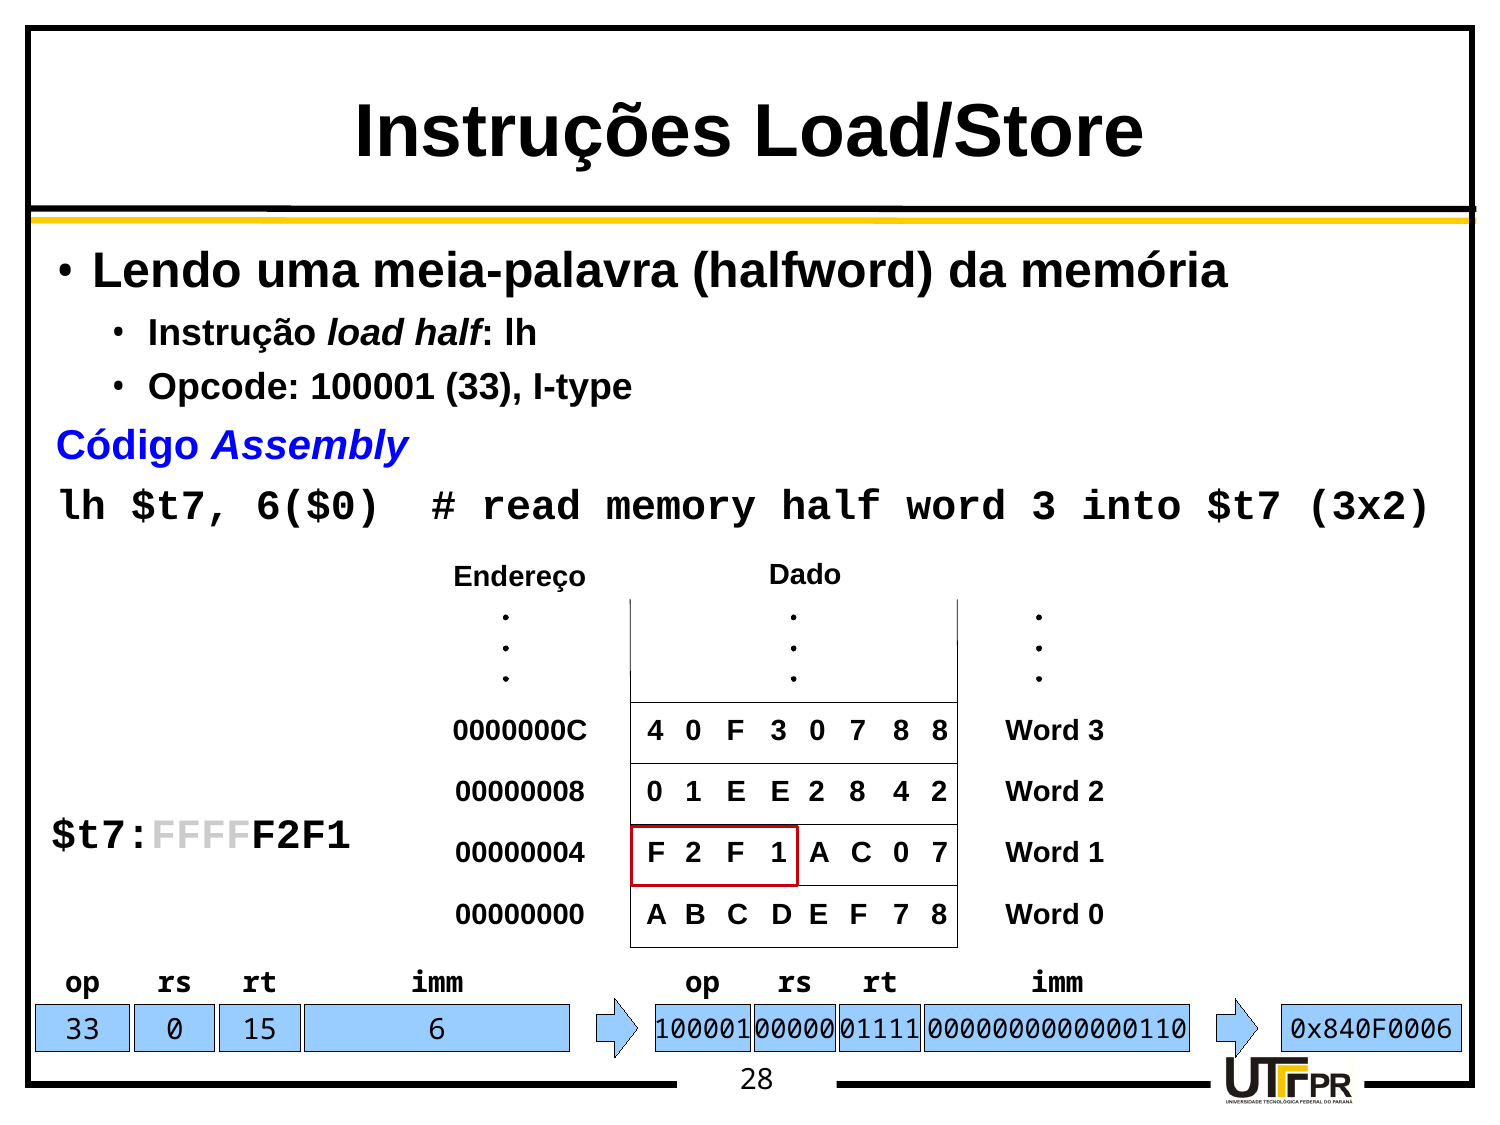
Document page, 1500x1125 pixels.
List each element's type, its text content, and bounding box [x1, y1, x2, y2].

list Lendo uma meia-palavra (halfword) da memória Instrução load half: lh Opcode: 100001 (33), I-type Código Assembly lh $t7, 6($0) # read memory half word 3 into $t7 (3x2) [41, 237, 1447, 1125]
text_box rs [754, 956, 836, 1005]
text_box [596, 998, 638, 1058]
text_box 01111 [839, 1005, 921, 1052]
text_box rt [839, 956, 921, 1005]
text_box Word 0 [995, 895, 1105, 931]
text_box E [760, 772, 791, 808]
text_box C [840, 833, 872, 869]
text_box 0000000000000110 [924, 1005, 1190, 1052]
text_box A [635, 895, 668, 931]
text_box rs [134, 956, 215, 1005]
text_box C [716, 895, 749, 931]
text_box 0 [675, 710, 702, 746]
text_box Word 2 [995, 771, 1105, 807]
text_box 4 [882, 772, 910, 808]
title Instruções Load/Store [0, 78, 1500, 185]
text_box [1216, 998, 1258, 1058]
text_box 33 [35, 1005, 130, 1052]
text_box rt [219, 956, 301, 1005]
text_box 2 [798, 772, 825, 808]
text_box 7 [882, 895, 910, 931]
text_box 0000000C [442, 710, 588, 746]
text_box 0x840F0006 [1281, 1004, 1462, 1052]
text_box B [674, 895, 706, 931]
text_box op [35, 956, 130, 1005]
text_box Dado [758, 555, 842, 591]
text_box 0 [799, 710, 826, 746]
text_box 0 [134, 1005, 215, 1052]
text_box 4 [636, 710, 664, 746]
text_box Word 3 [995, 710, 1105, 746]
text_box A [799, 833, 830, 869]
text_box 8 [839, 772, 866, 808]
text_box E [798, 895, 829, 931]
text_box 100001 [655, 1005, 751, 1052]
text_box Word 1 [995, 833, 1105, 869]
text_box 2 [921, 772, 948, 808]
text_box 00000000 [444, 895, 586, 931]
text_box imm [304, 956, 570, 1005]
text_box 3 [760, 710, 787, 746]
text_box D [760, 895, 793, 931]
text_box 1 [675, 772, 702, 808]
text_box F [716, 710, 745, 746]
text_box 0 [882, 833, 910, 869]
text_box 00000008 [444, 771, 586, 807]
text_box 7 [839, 710, 867, 746]
text_box 8 [882, 710, 910, 746]
text_box 0 [636, 772, 663, 808]
text_box imm [924, 956, 1190, 1005]
text_box op [655, 956, 751, 1005]
text_box 7 [921, 833, 949, 869]
text_box E [716, 772, 747, 808]
text_box 8 [921, 710, 949, 746]
text_box F [637, 833, 666, 869]
text_box 8 [921, 895, 948, 931]
text_box Endereço [443, 557, 587, 593]
text_box F [716, 833, 745, 869]
text_box $t7:FFFFF2F1 [36, 806, 384, 912]
text_box 15 [219, 1005, 301, 1052]
text_box 2 [675, 833, 702, 869]
text_box F [839, 895, 868, 931]
text_box 6 [304, 1005, 570, 1052]
text_box 00000 [754, 1005, 836, 1052]
text_box 1 [760, 833, 787, 869]
text_box 00000004 [444, 833, 586, 869]
